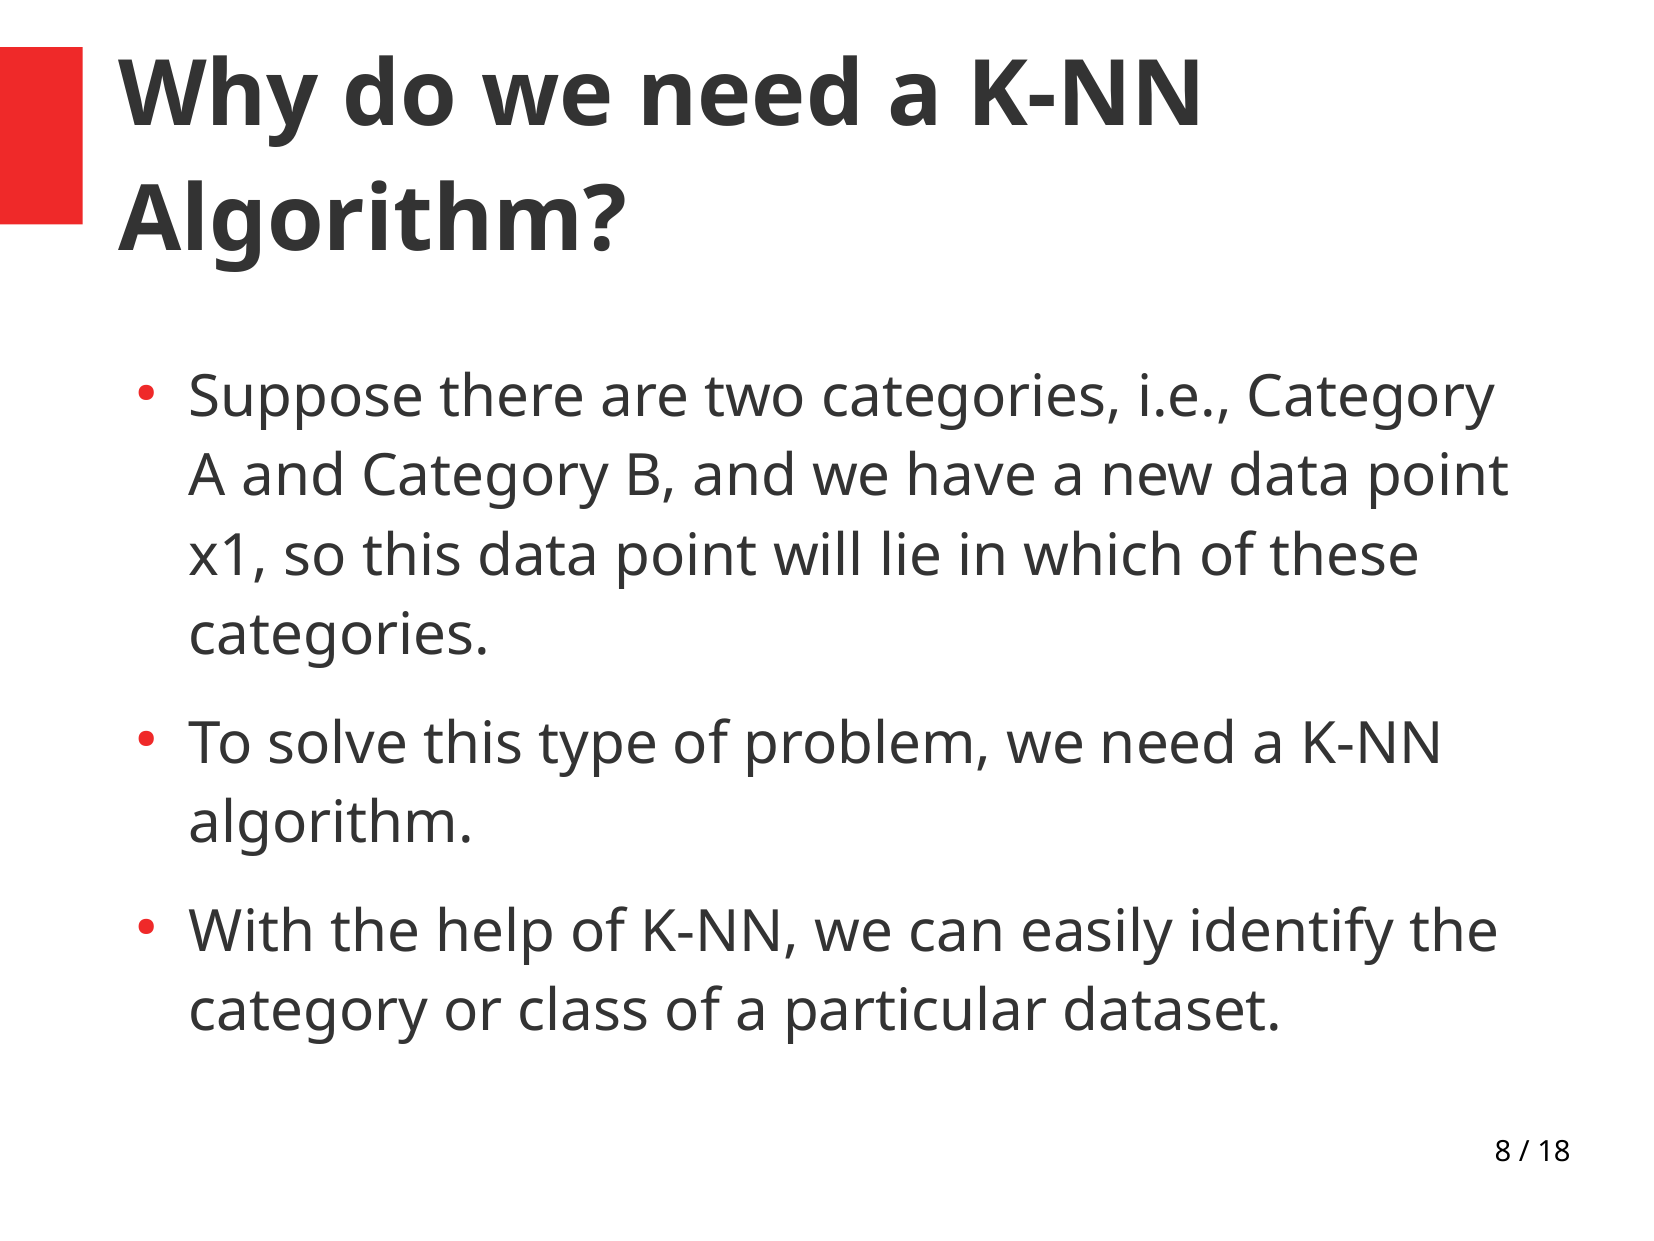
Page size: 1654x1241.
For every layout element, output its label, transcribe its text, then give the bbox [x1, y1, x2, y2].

list Suppose there are two categories, i.e., Category A and Category B, and we have a new data point x1, so this data point will lie in which of these categories. To solve this type of problem, we need a K-NN algorithm. With the help of K-NN, we can easily identify the category or class of a particular dataset. [118, 354, 1536, 1074]
title Why do we need a K-NN Algorithm? [118, 28, 1571, 278]
